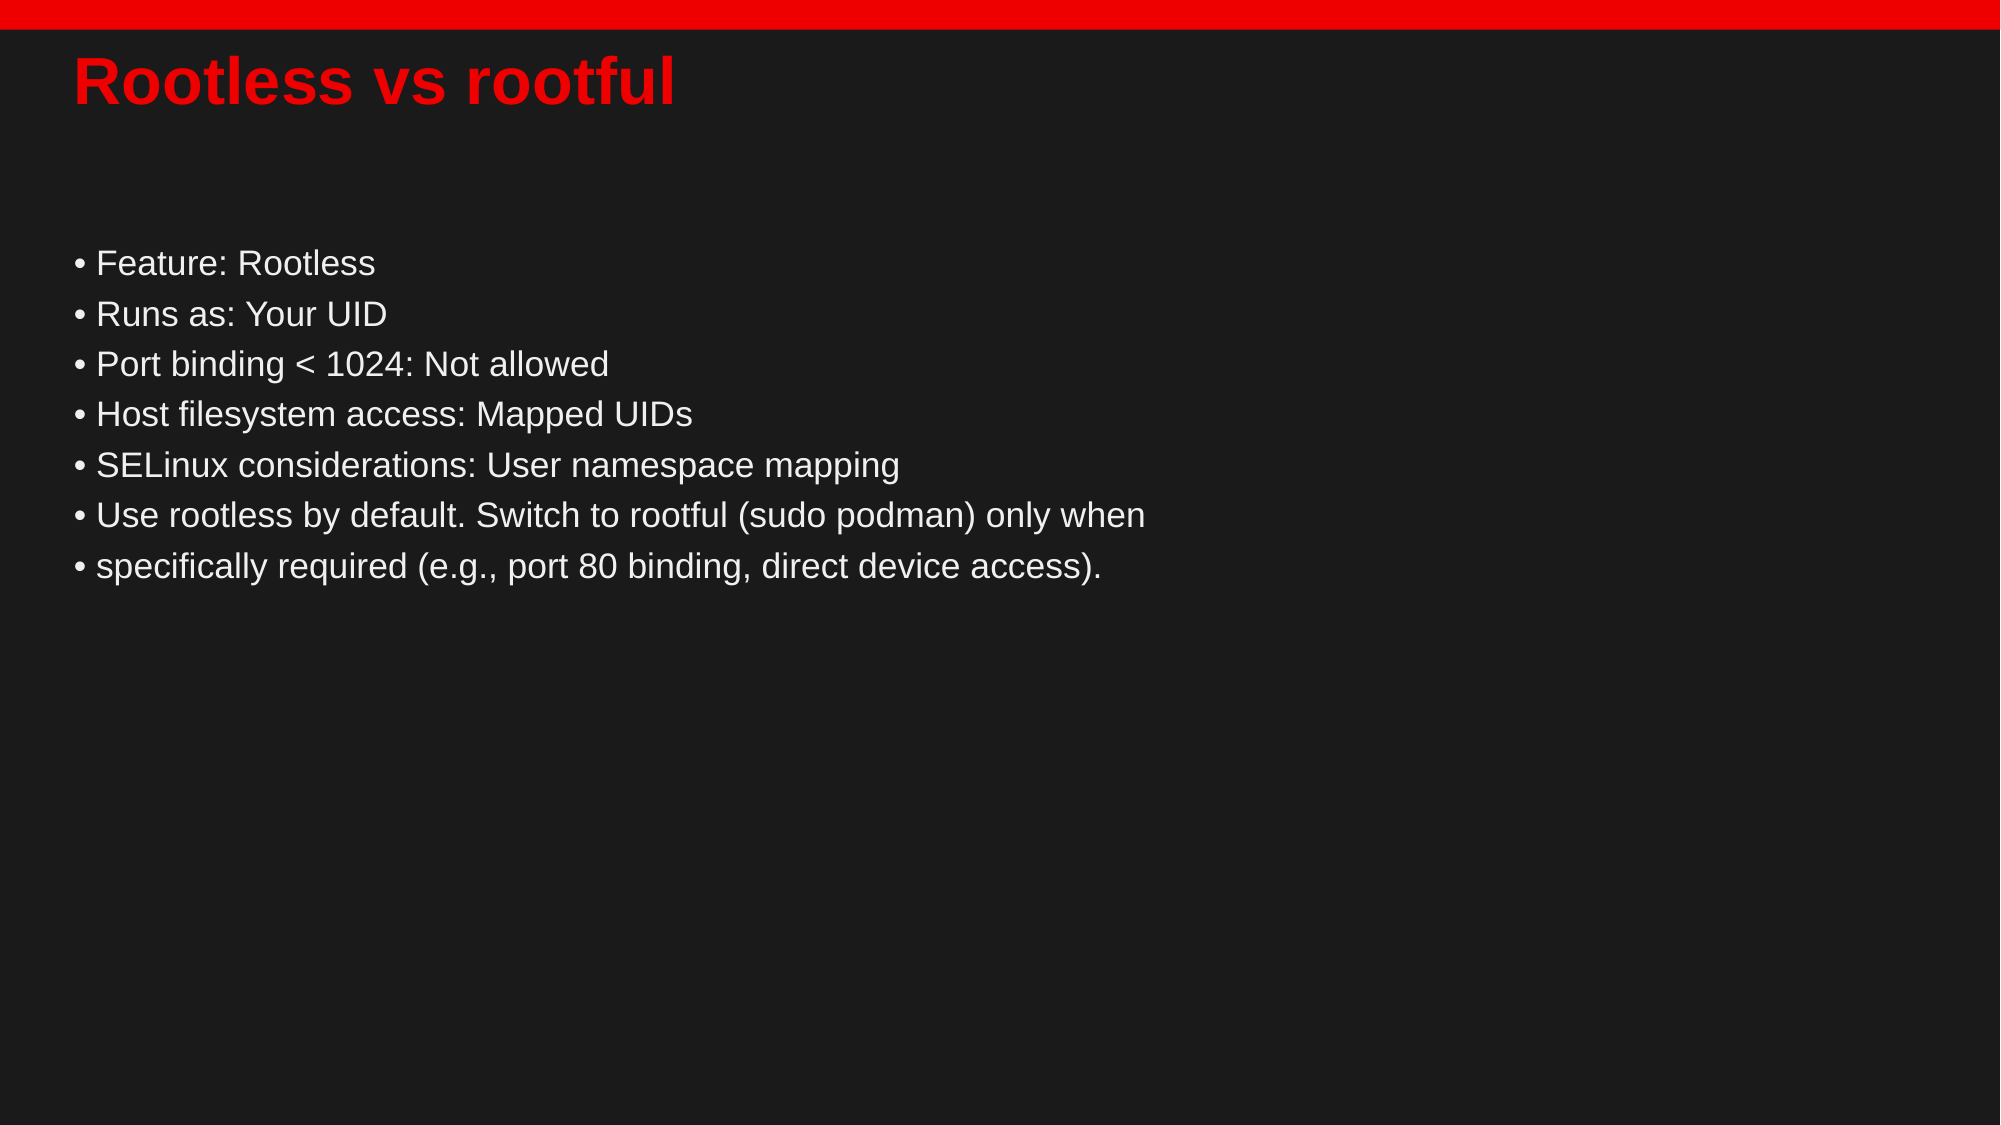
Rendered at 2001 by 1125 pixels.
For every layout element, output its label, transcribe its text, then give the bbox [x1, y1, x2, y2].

text_box • Feature: Rootless • Runs as: Your UID • Port binding < 1024: Not allowed • Host filesystem access: Mapped UIDs • SELinux considerations: User namespace mapping • Use rootless by default. Switch to rootful (sudo podman) only when • specifically required (e.g., port 80 binding, direct device access). [59, 236, 1942, 1037]
text_box [0, 0, 2001, 30]
text_box Rootless vs rootful [59, 36, 1942, 208]
